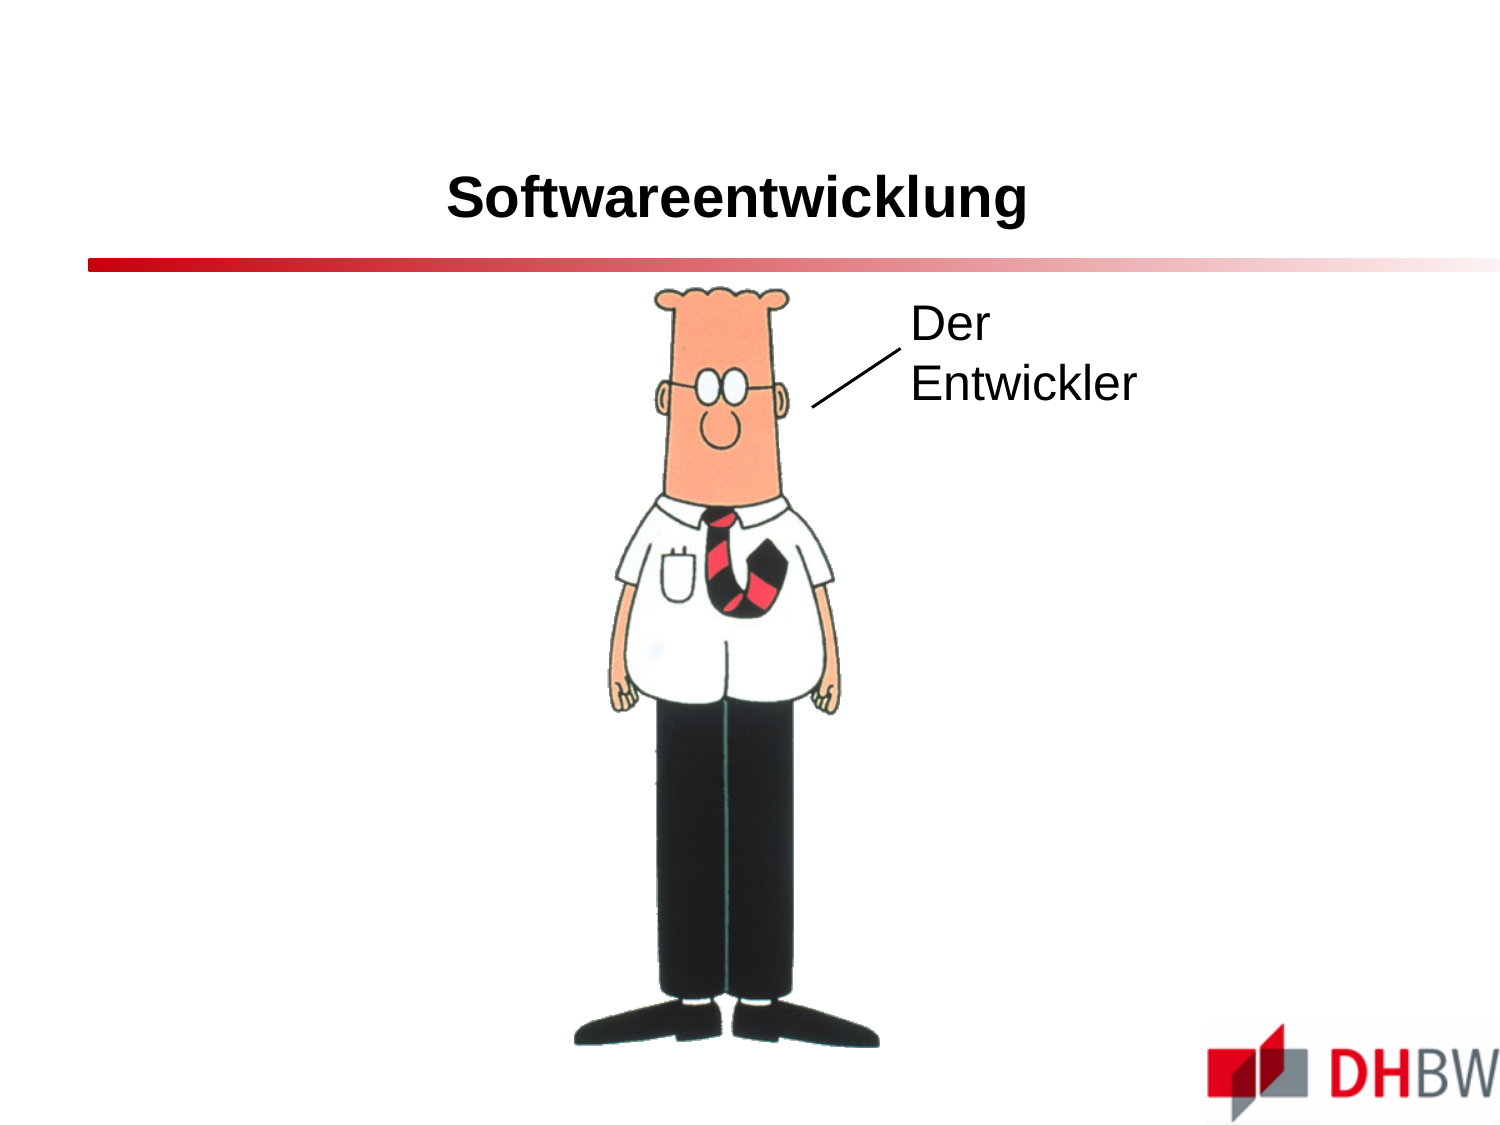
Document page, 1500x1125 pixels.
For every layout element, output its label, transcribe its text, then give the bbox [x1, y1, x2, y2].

text_box Der Entwickler [895, 283, 1153, 419]
title Softwareentwicklung [99, 99, 1375, 288]
picture [1206, 1021, 1500, 1125]
picture [472, 259, 971, 1048]
